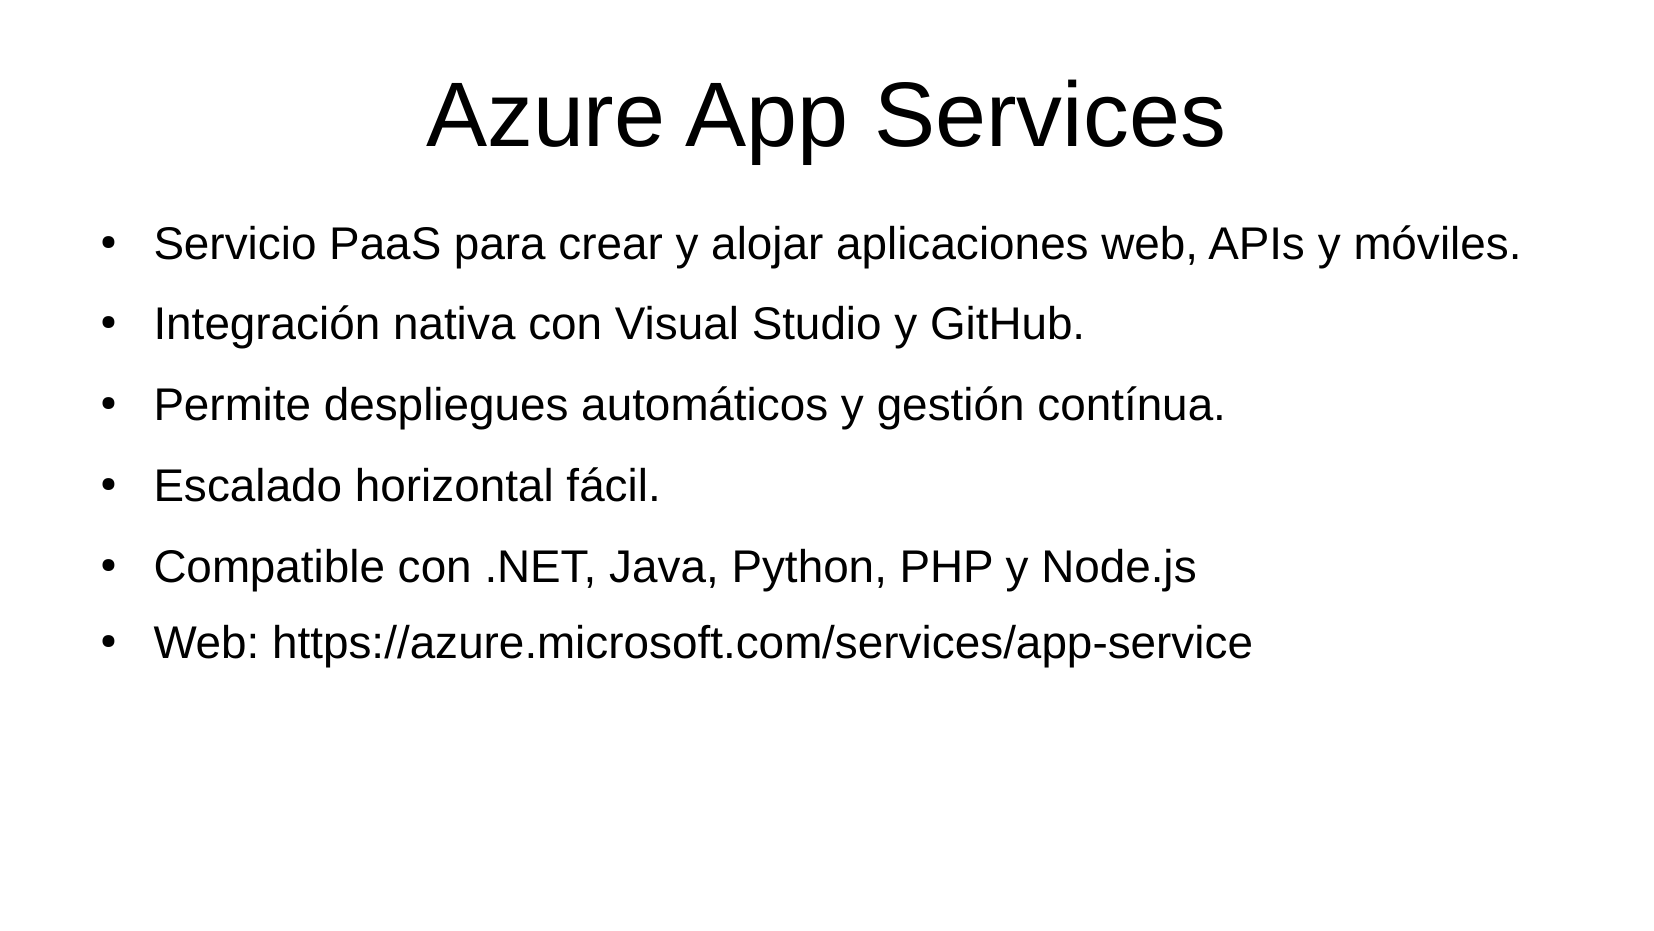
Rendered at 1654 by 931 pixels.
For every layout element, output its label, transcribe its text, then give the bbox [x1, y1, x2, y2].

title Azure App Services [82, 37, 1571, 193]
list Servicio PaaS para crear y alojar aplicaciones web, APIs y móviles. Integración nativa con Visual Studio y GitHub. Permite despliegues automáticos y gestión contínua. Escalado horizontal fácil. Compatible con .NET, Java, Python, PHP y Node.js Web: https://azure.microsoft.com/services/app-service [82, 217, 1571, 758]
